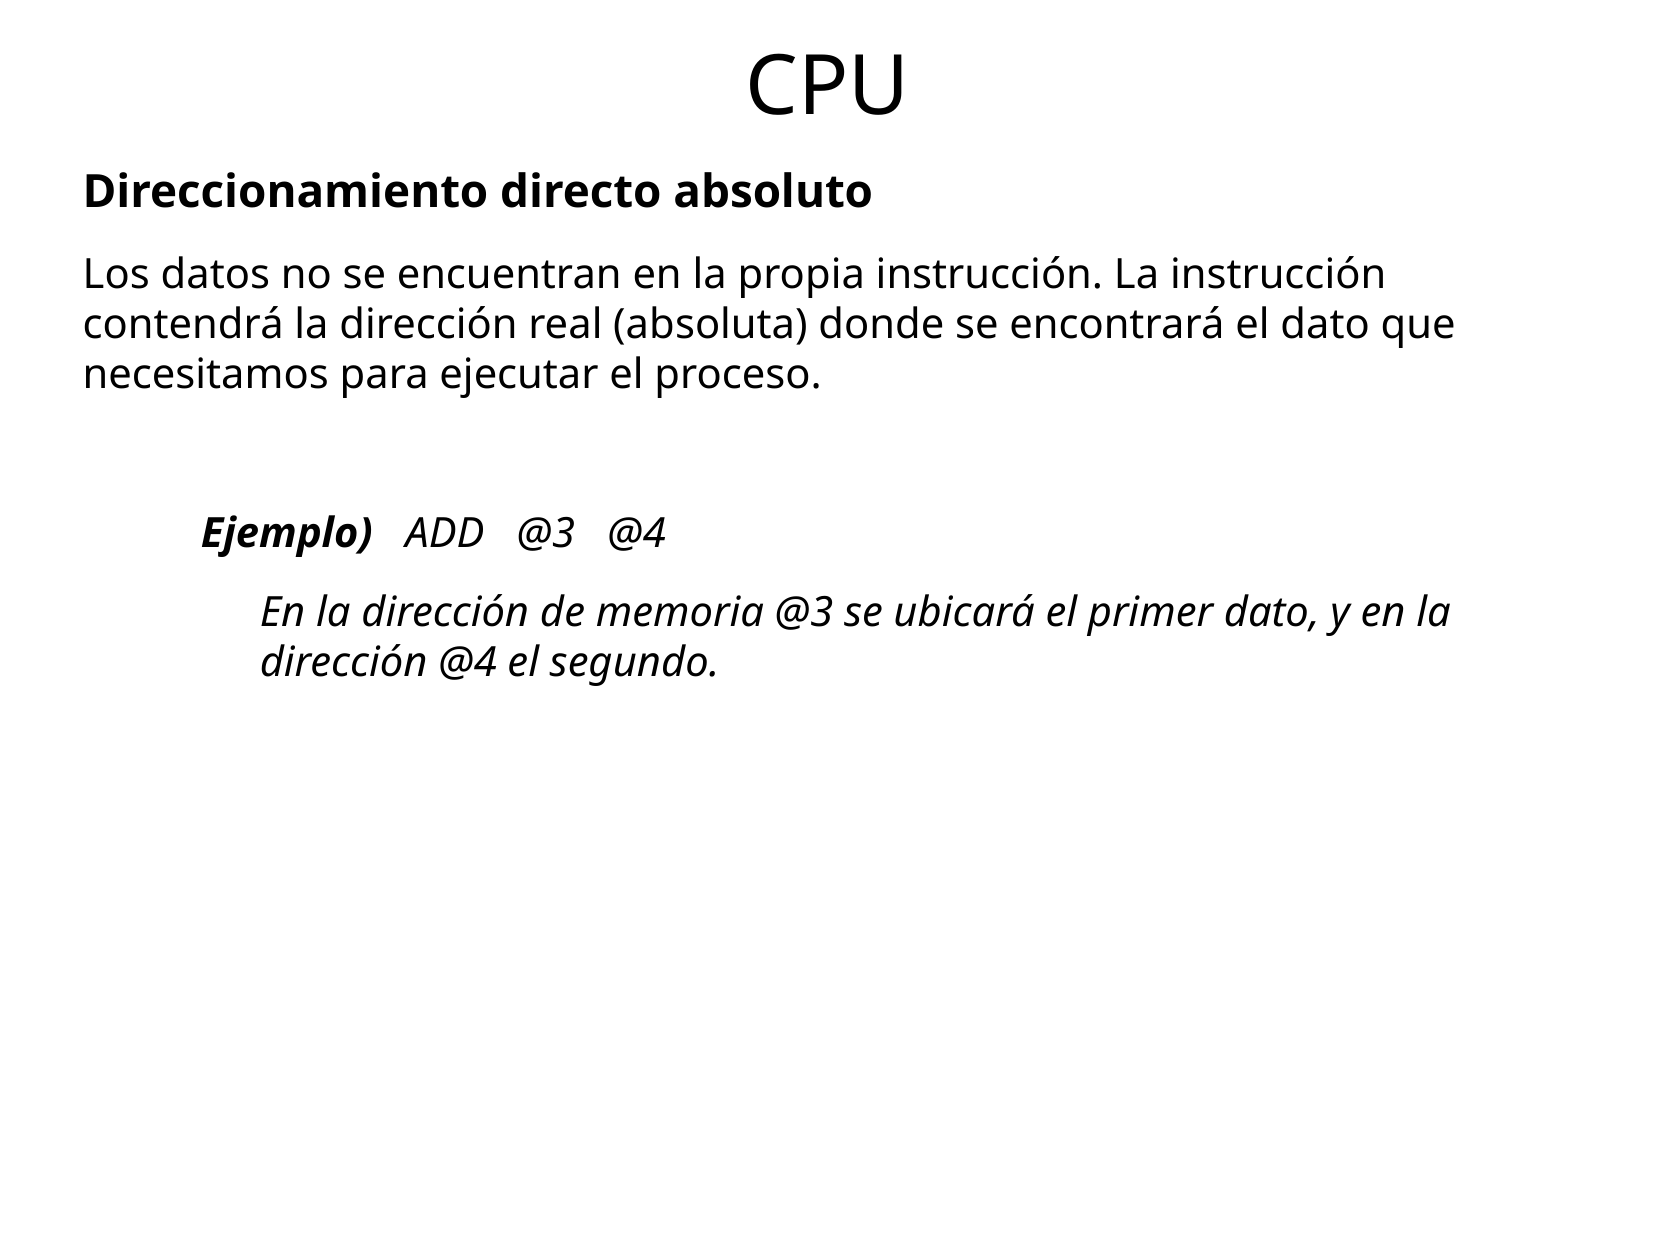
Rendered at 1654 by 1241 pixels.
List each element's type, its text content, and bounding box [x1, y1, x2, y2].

title CPU [83, 0, 1572, 163]
subtitle Direccionamiento directo absoluto Los datos no se encuentran en la propia instrucción. La instrucción contendrá la dirección real (absoluta) donde se encontrará el dato que necesitamos para ejecutar el proceso. Ejemplo) ADD @3 @4 En la dirección de memoria @3 se ubicará el primer dato, y en la dirección @4 el segundo. [82, 162, 1583, 1241]
